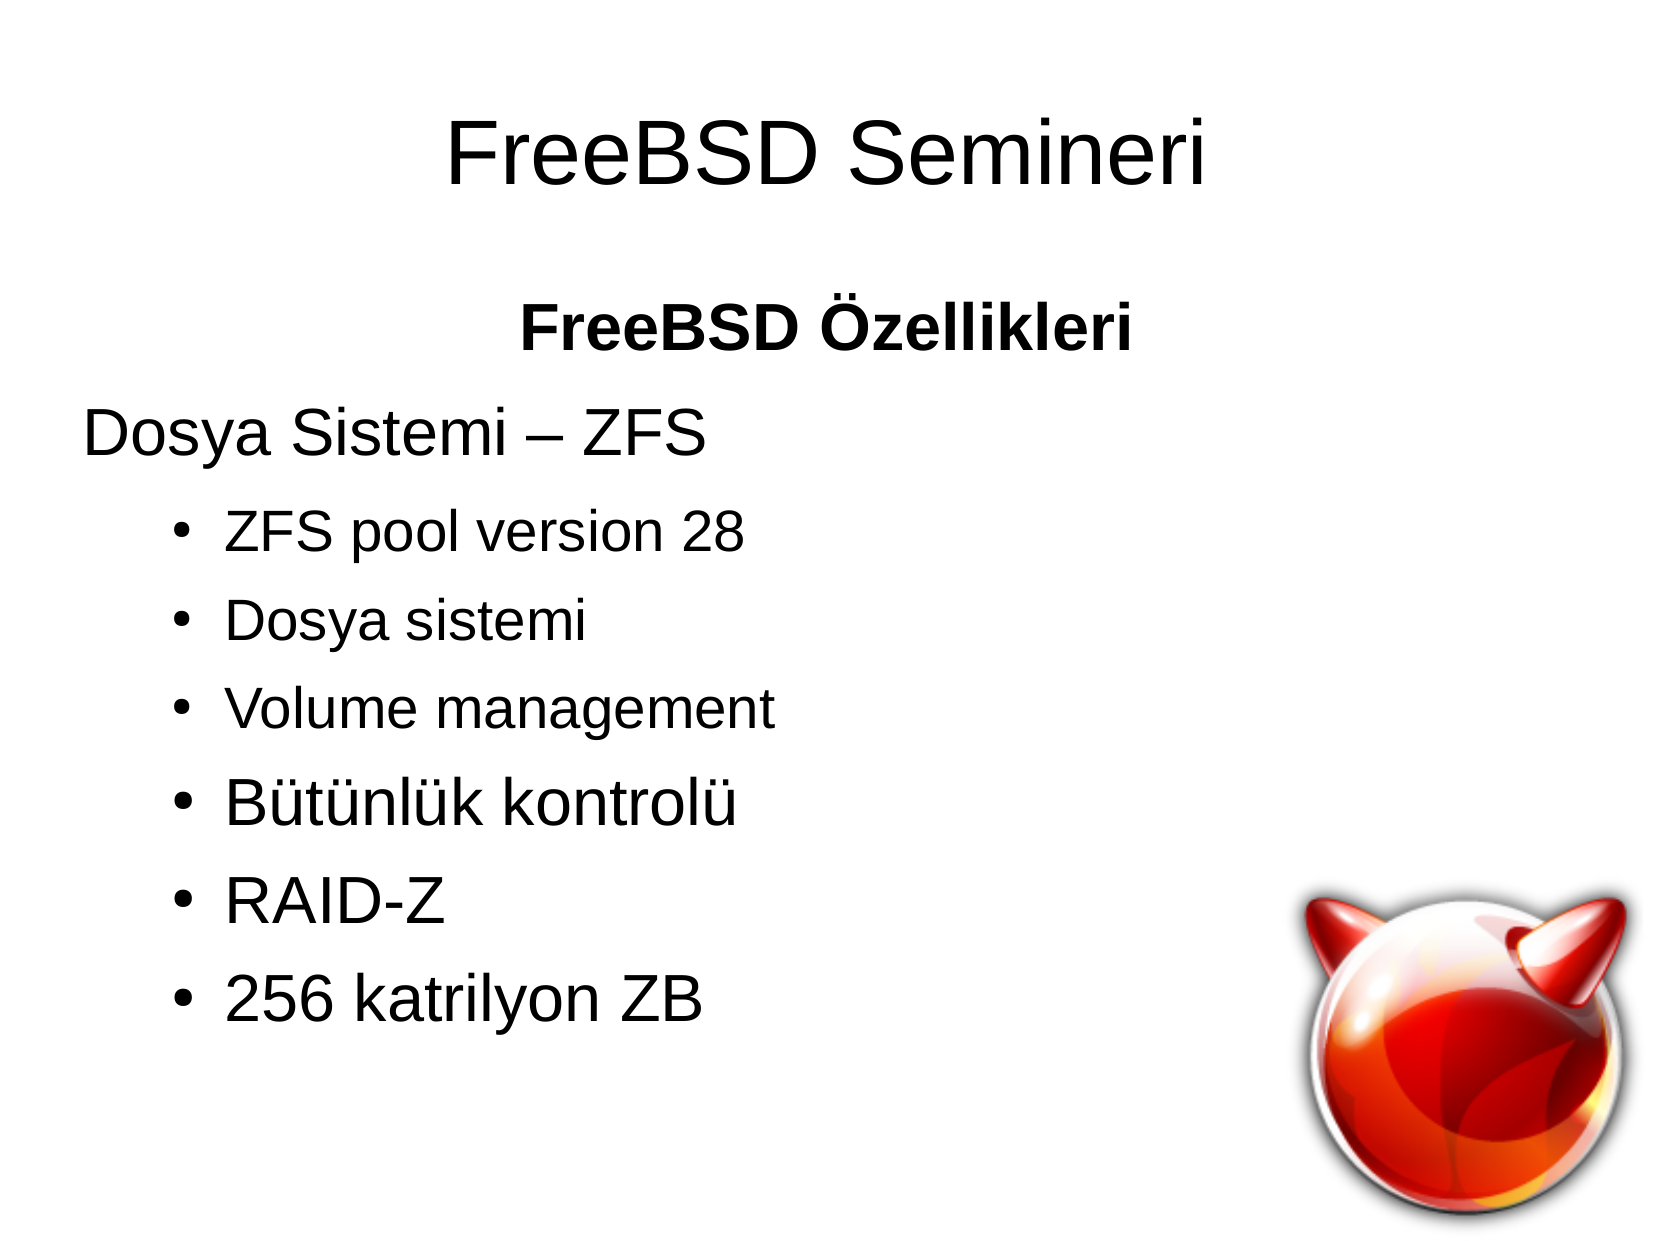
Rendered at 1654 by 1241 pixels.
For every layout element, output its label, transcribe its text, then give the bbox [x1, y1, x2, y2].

list FreeBSD Özellikleri Dosya Sistemi – ZFS ZFS pool version 28 Dosya sistemi Volume management Bütünlük kontrolü RAID-Z 256 katrilyon ZB [82, 290, 1571, 1109]
title FreeBSD Semineri [82, 49, 1571, 257]
picture [1282, 875, 1654, 1241]
